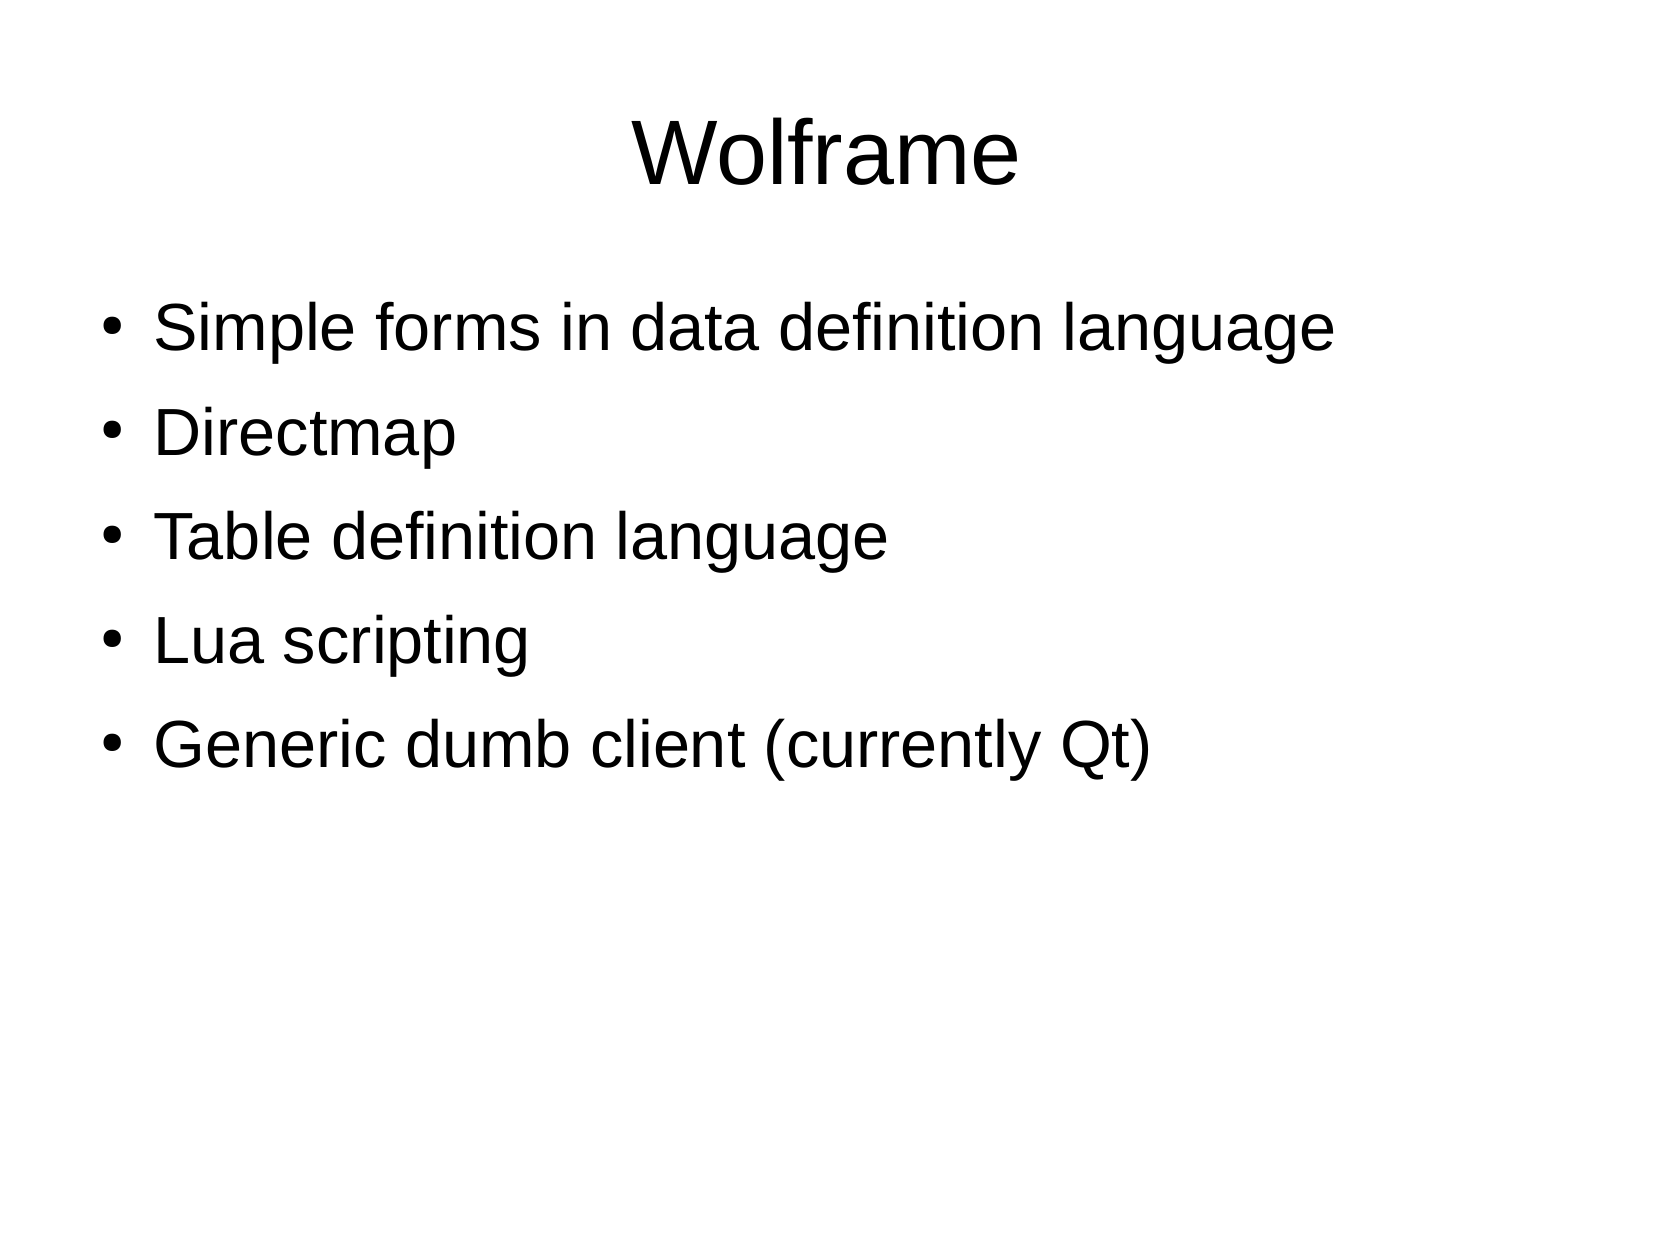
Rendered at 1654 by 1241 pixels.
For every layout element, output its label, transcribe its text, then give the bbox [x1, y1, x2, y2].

list Simple forms in data definition language Directmap Table definition language Lua scripting Generic dumb client (currently Qt) [82, 290, 1538, 1010]
title Wolframe [82, 49, 1571, 257]
